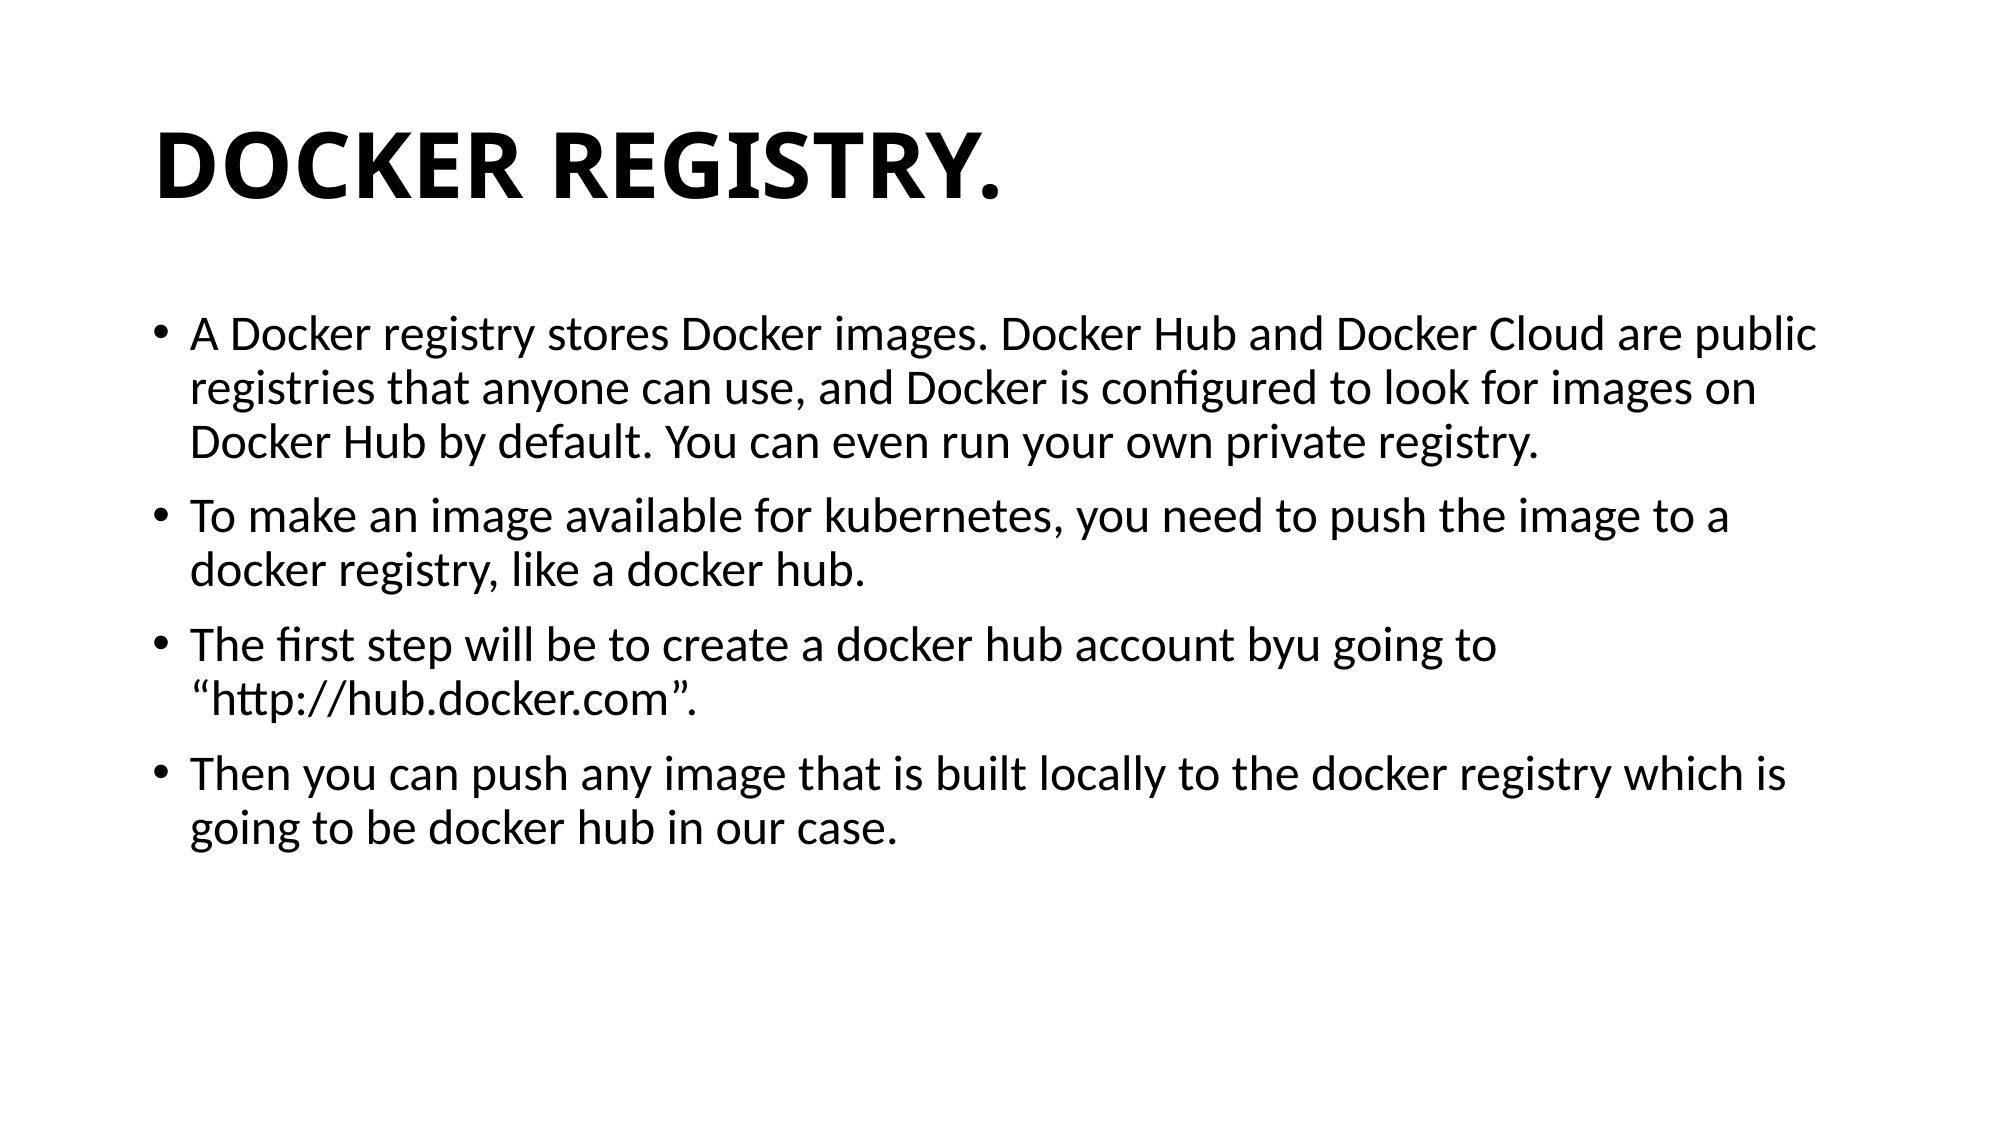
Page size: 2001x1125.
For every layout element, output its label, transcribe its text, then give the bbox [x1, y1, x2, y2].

list A Docker registry stores Docker images. Docker Hub and Docker Cloud are public registries that anyone can use, and Docker is configured to look for images on Docker Hub by default. You can even run your own private registry. To make an image available for kubernetes, you need to push the image to a docker registry, like a docker hub. The first step will be to create a docker hub account byu going to “http://hub.docker.com”. Then you can push any image that is built locally to the docker registry which is going to be docker hub in our case. [137, 299, 1863, 1014]
title DOCKER REGISTRY. [137, 59, 1863, 278]
